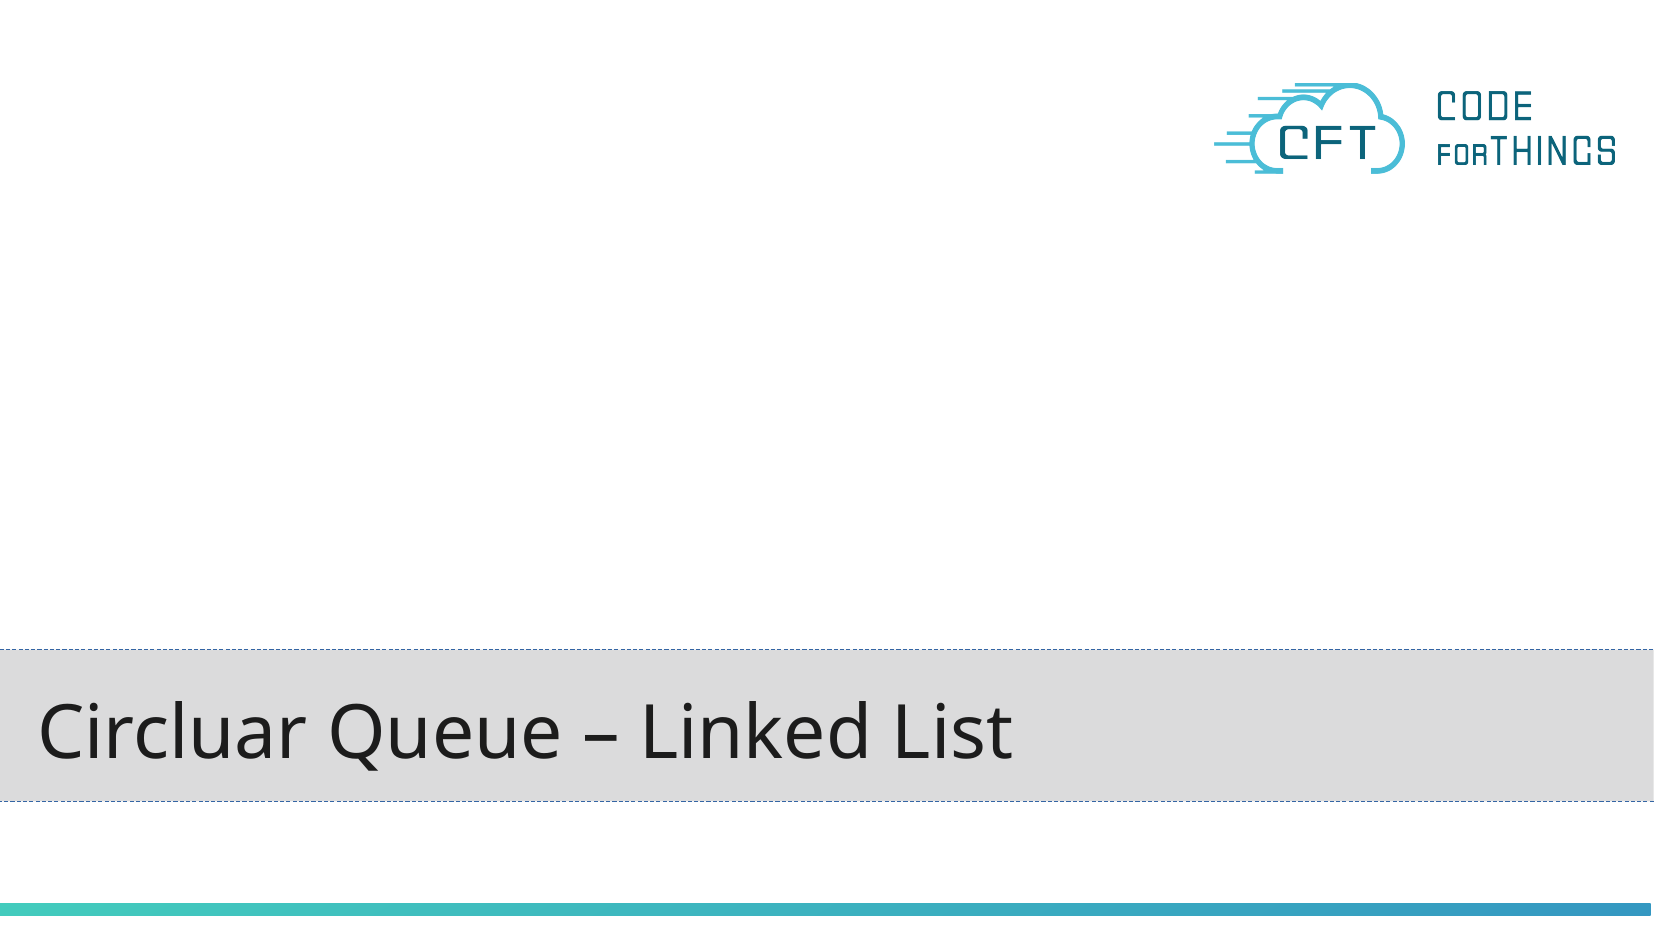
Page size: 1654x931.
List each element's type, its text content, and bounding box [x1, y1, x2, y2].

title Circluar Queue – Linked List [17, 641, 1654, 817]
picture [1214, 83, 1615, 174]
